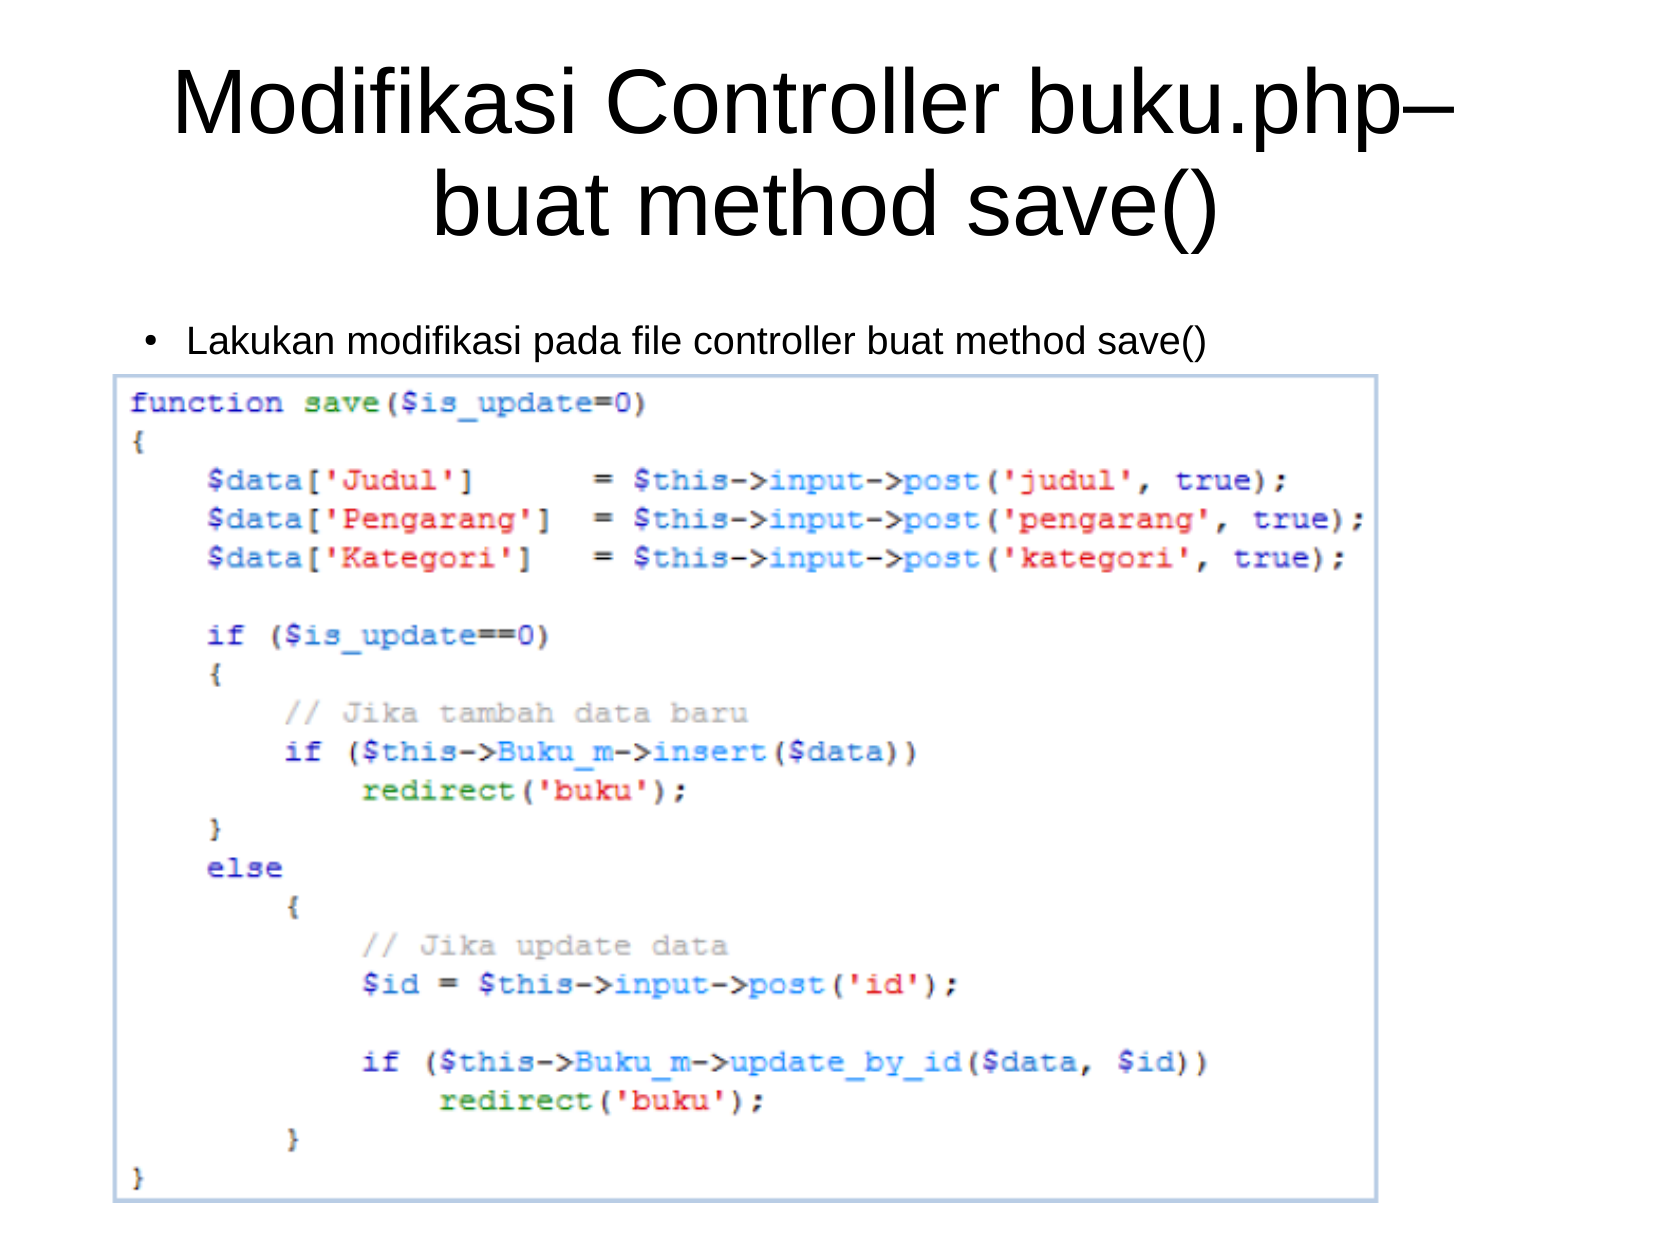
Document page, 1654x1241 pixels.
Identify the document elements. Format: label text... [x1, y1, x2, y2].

text_box Lakukan modifikasi pada file controller buat method save() [129, 319, 1426, 391]
picture [109, 374, 1381, 1203]
title Modifikasi Controller buku.php– buat method save() [82, 49, 1571, 257]
